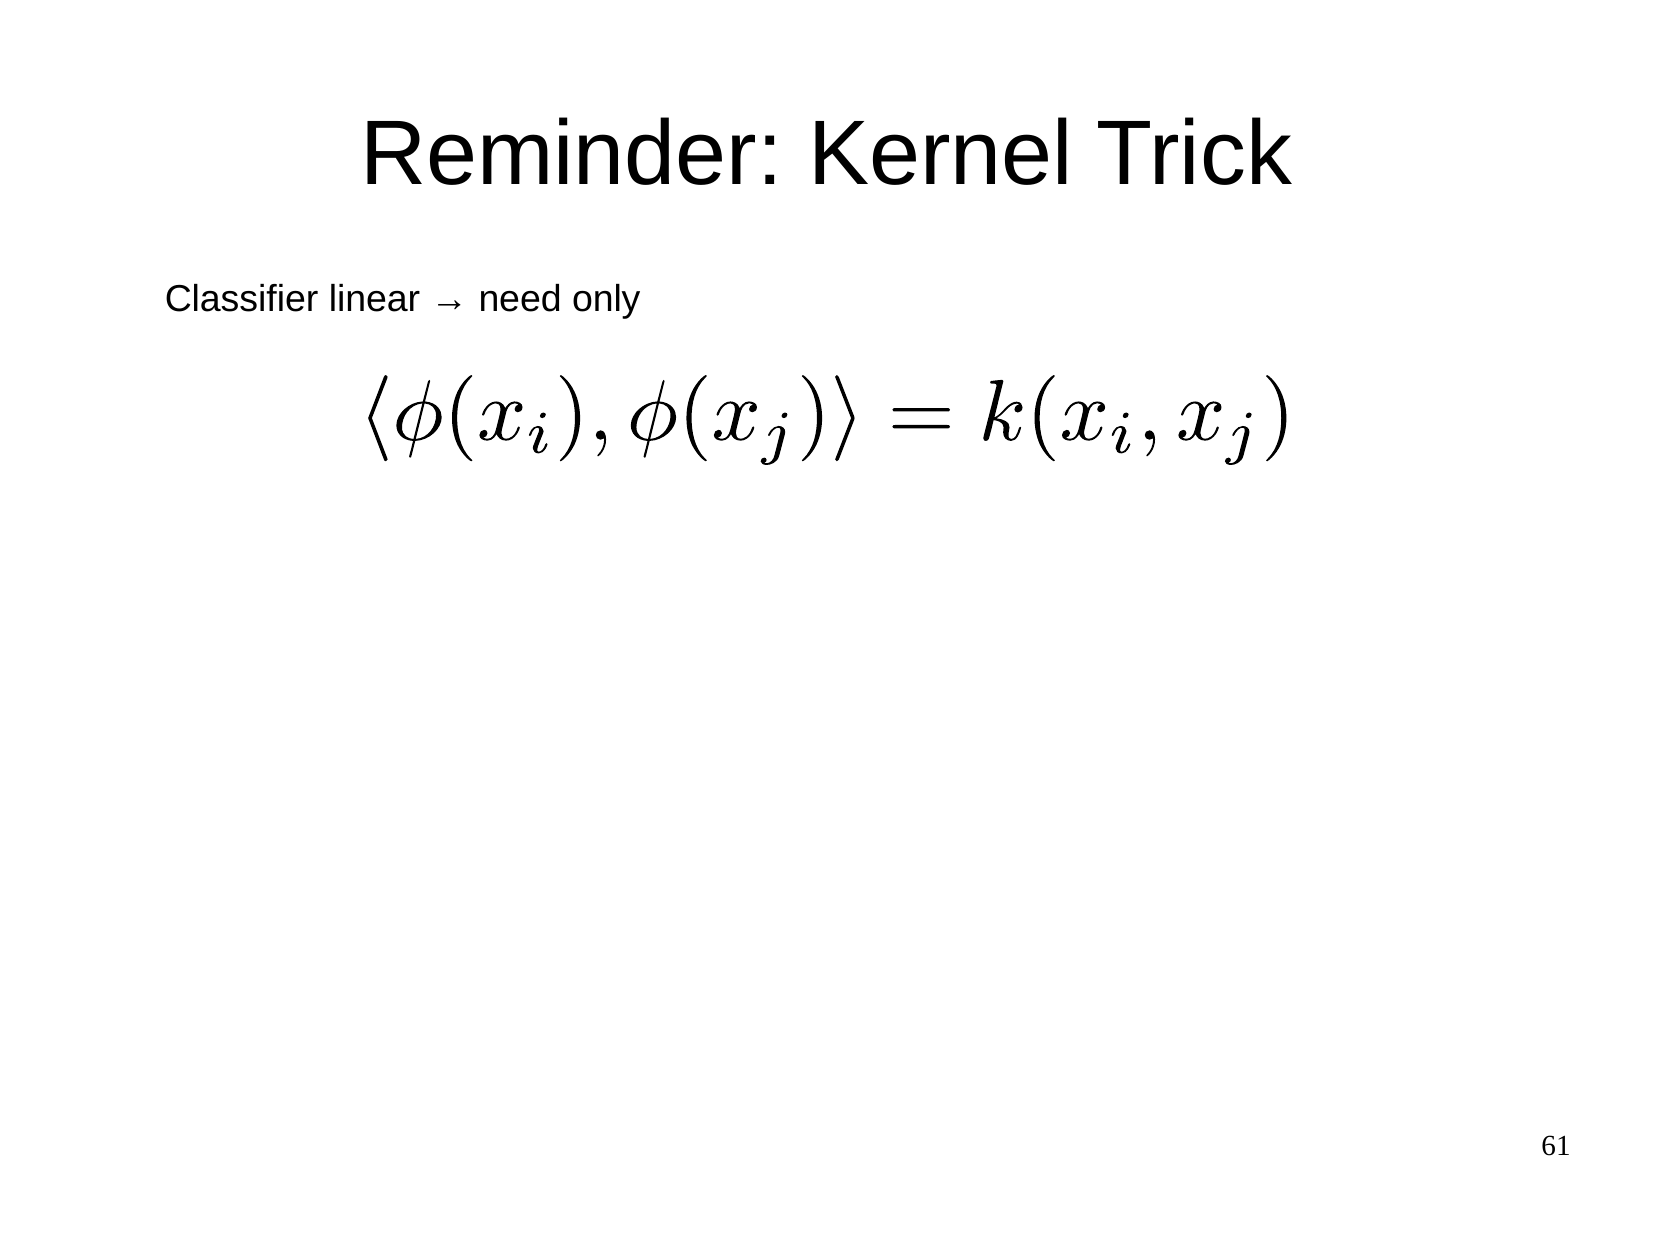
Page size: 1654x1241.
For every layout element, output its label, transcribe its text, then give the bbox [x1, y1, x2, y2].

title Reminder: Kernel Trick [82, 49, 1571, 257]
text_box Classifier linear → need only [150, 270, 1471, 621]
